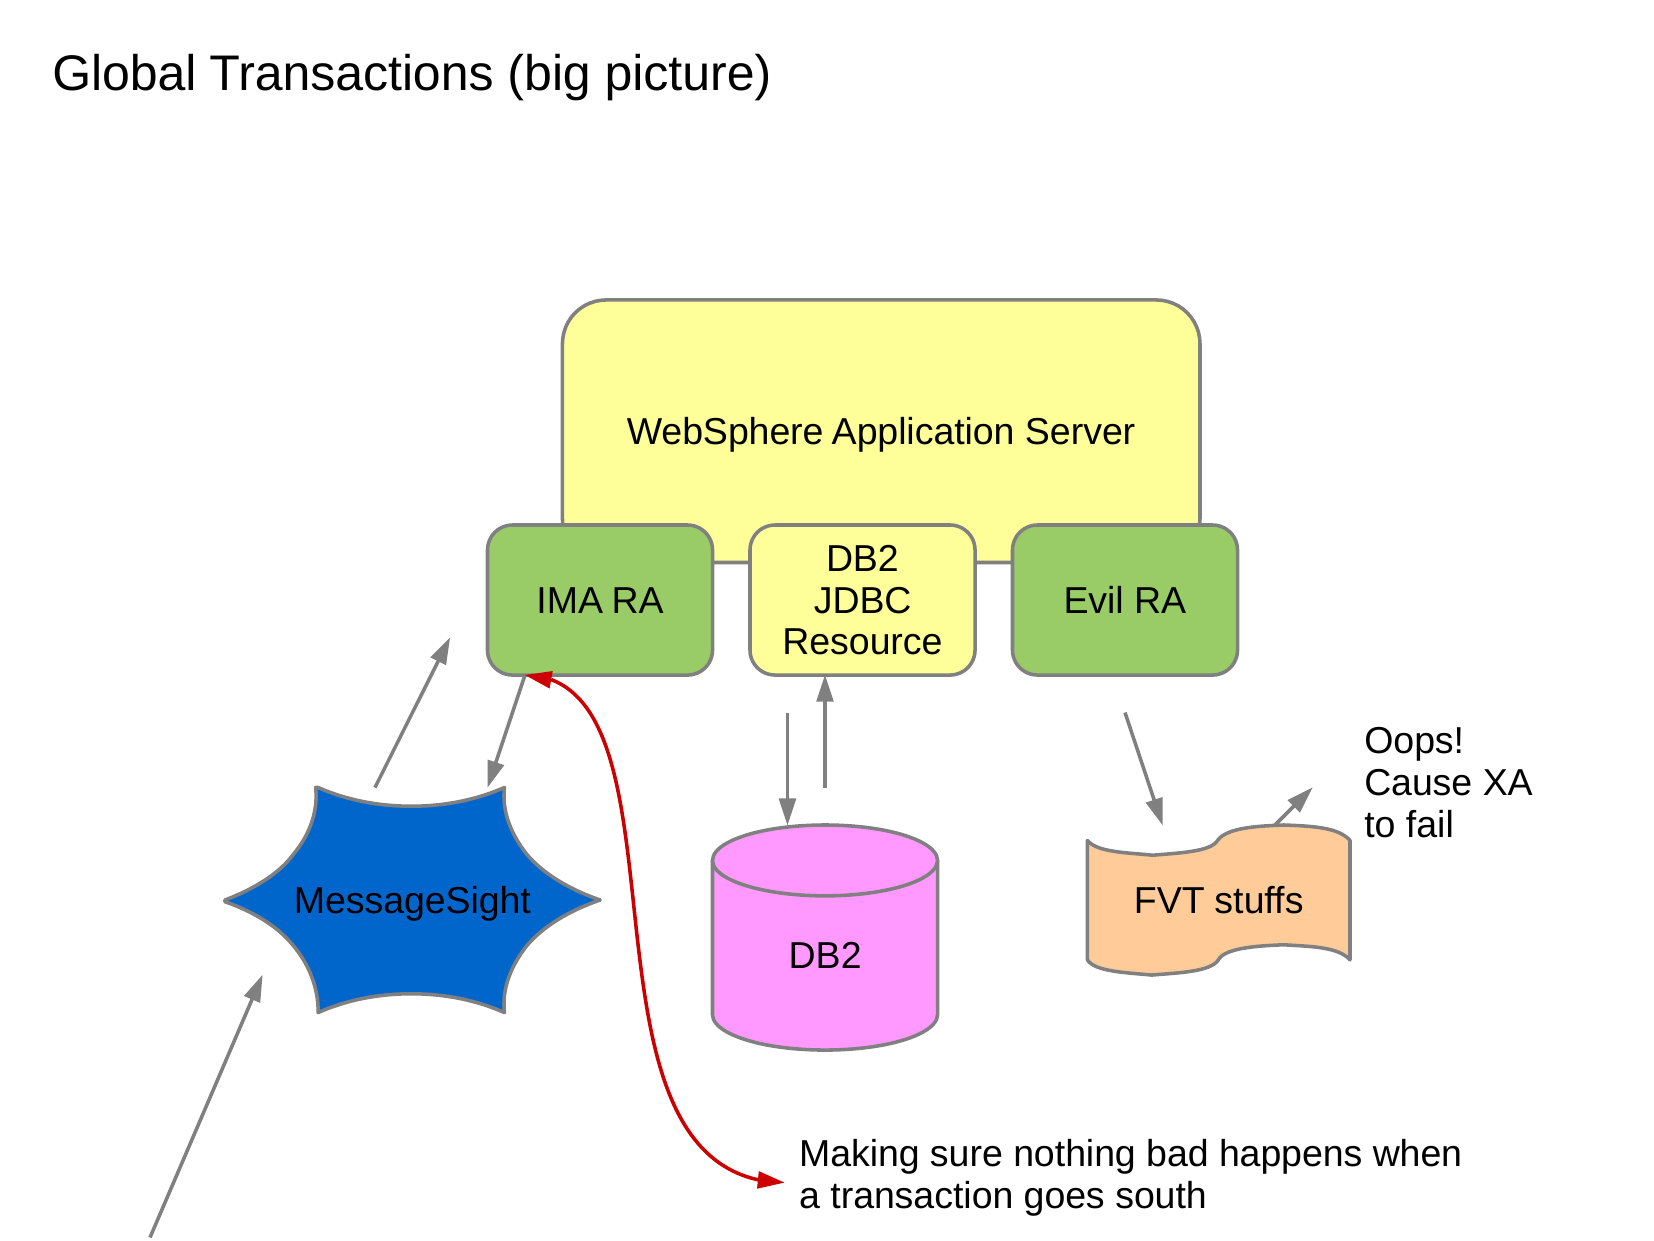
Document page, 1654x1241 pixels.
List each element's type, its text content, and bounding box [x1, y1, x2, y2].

text_box DB2 [712, 825, 938, 1051]
text_box FVT stuffs [1087, 825, 1351, 976]
text_box IMA RA [487, 525, 713, 676]
text_box WebSphere Application Server [562, 299, 1201, 563]
text_box Oops! Cause XA to fail [1349, 712, 1576, 854]
text_box Global Transactions (big picture) [37, 37, 863, 109]
text_box Making sure nothing bad happens when a transaction goes south [784, 1125, 1538, 1241]
text_box Evil RA [1012, 525, 1238, 676]
text_box DB2 JDBC Resource [750, 525, 976, 676]
text_box MessageSight [225, 787, 601, 1013]
